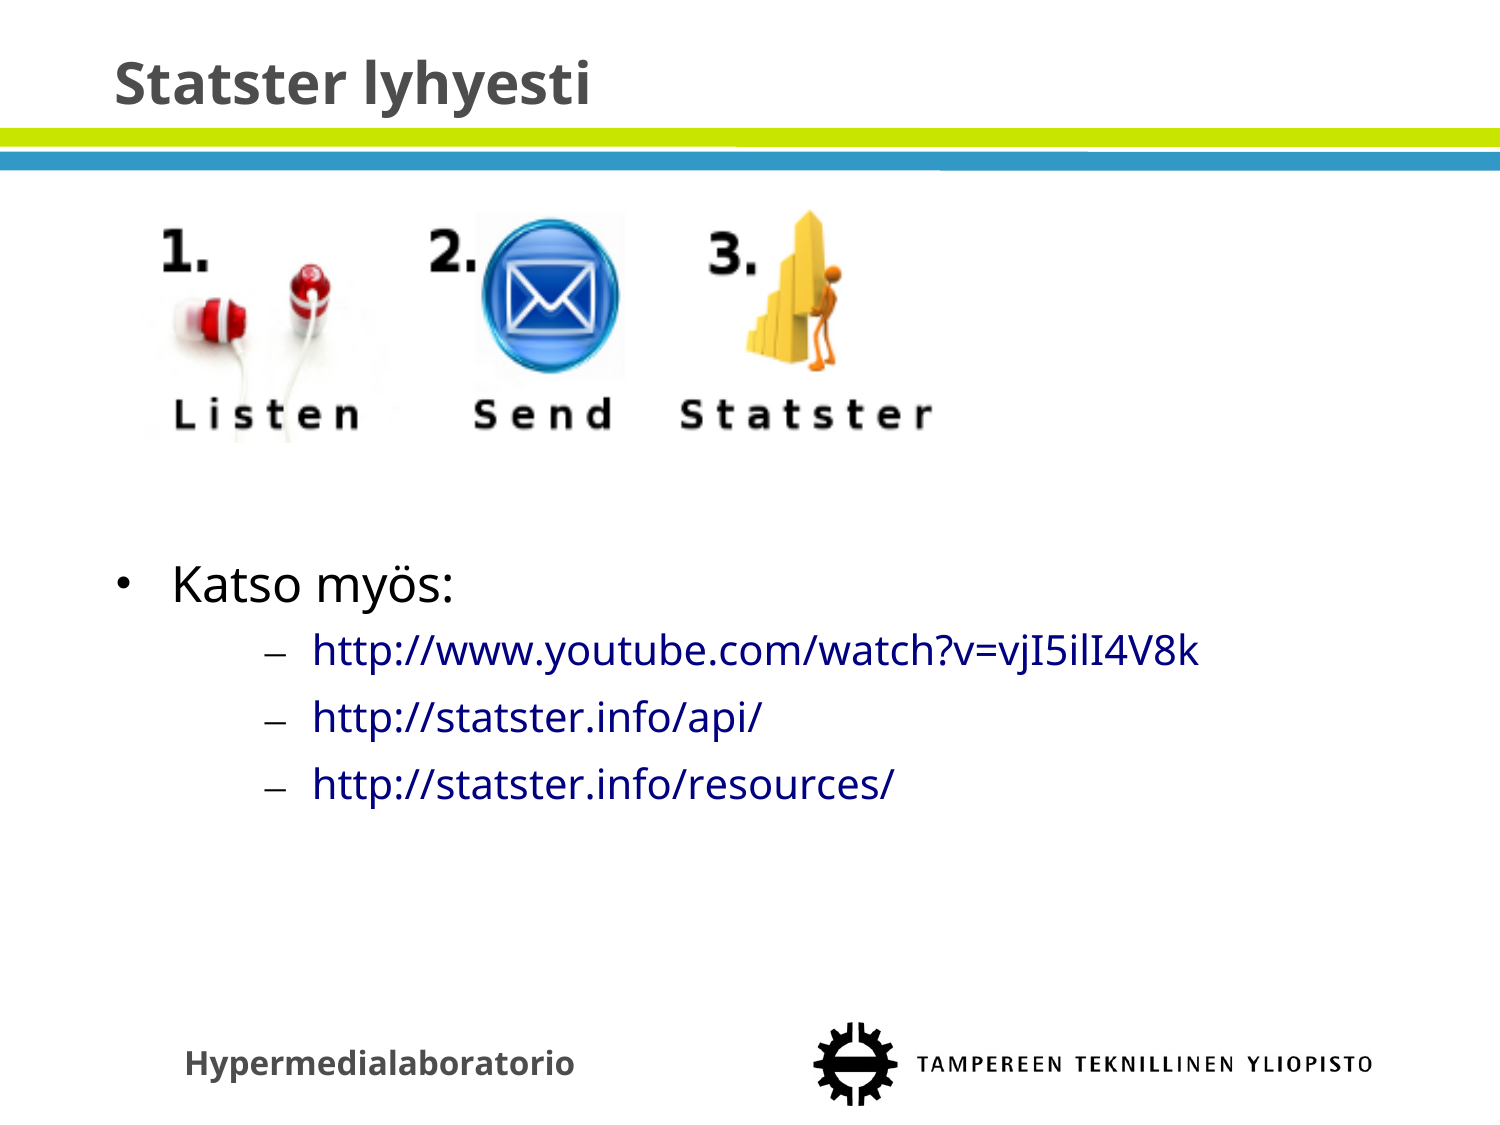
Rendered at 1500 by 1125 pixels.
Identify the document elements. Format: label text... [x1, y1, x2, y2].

list Katso myös: http://www.youtube.com/watch?v=vjI5ilI4V8k http://statster.info/api/ http://statster.info/resources/ [100, 255, 1400, 1012]
picture [141, 206, 945, 443]
title Statster lyhyesti [100, 3, 1100, 159]
picture [813, 1022, 1377, 1106]
